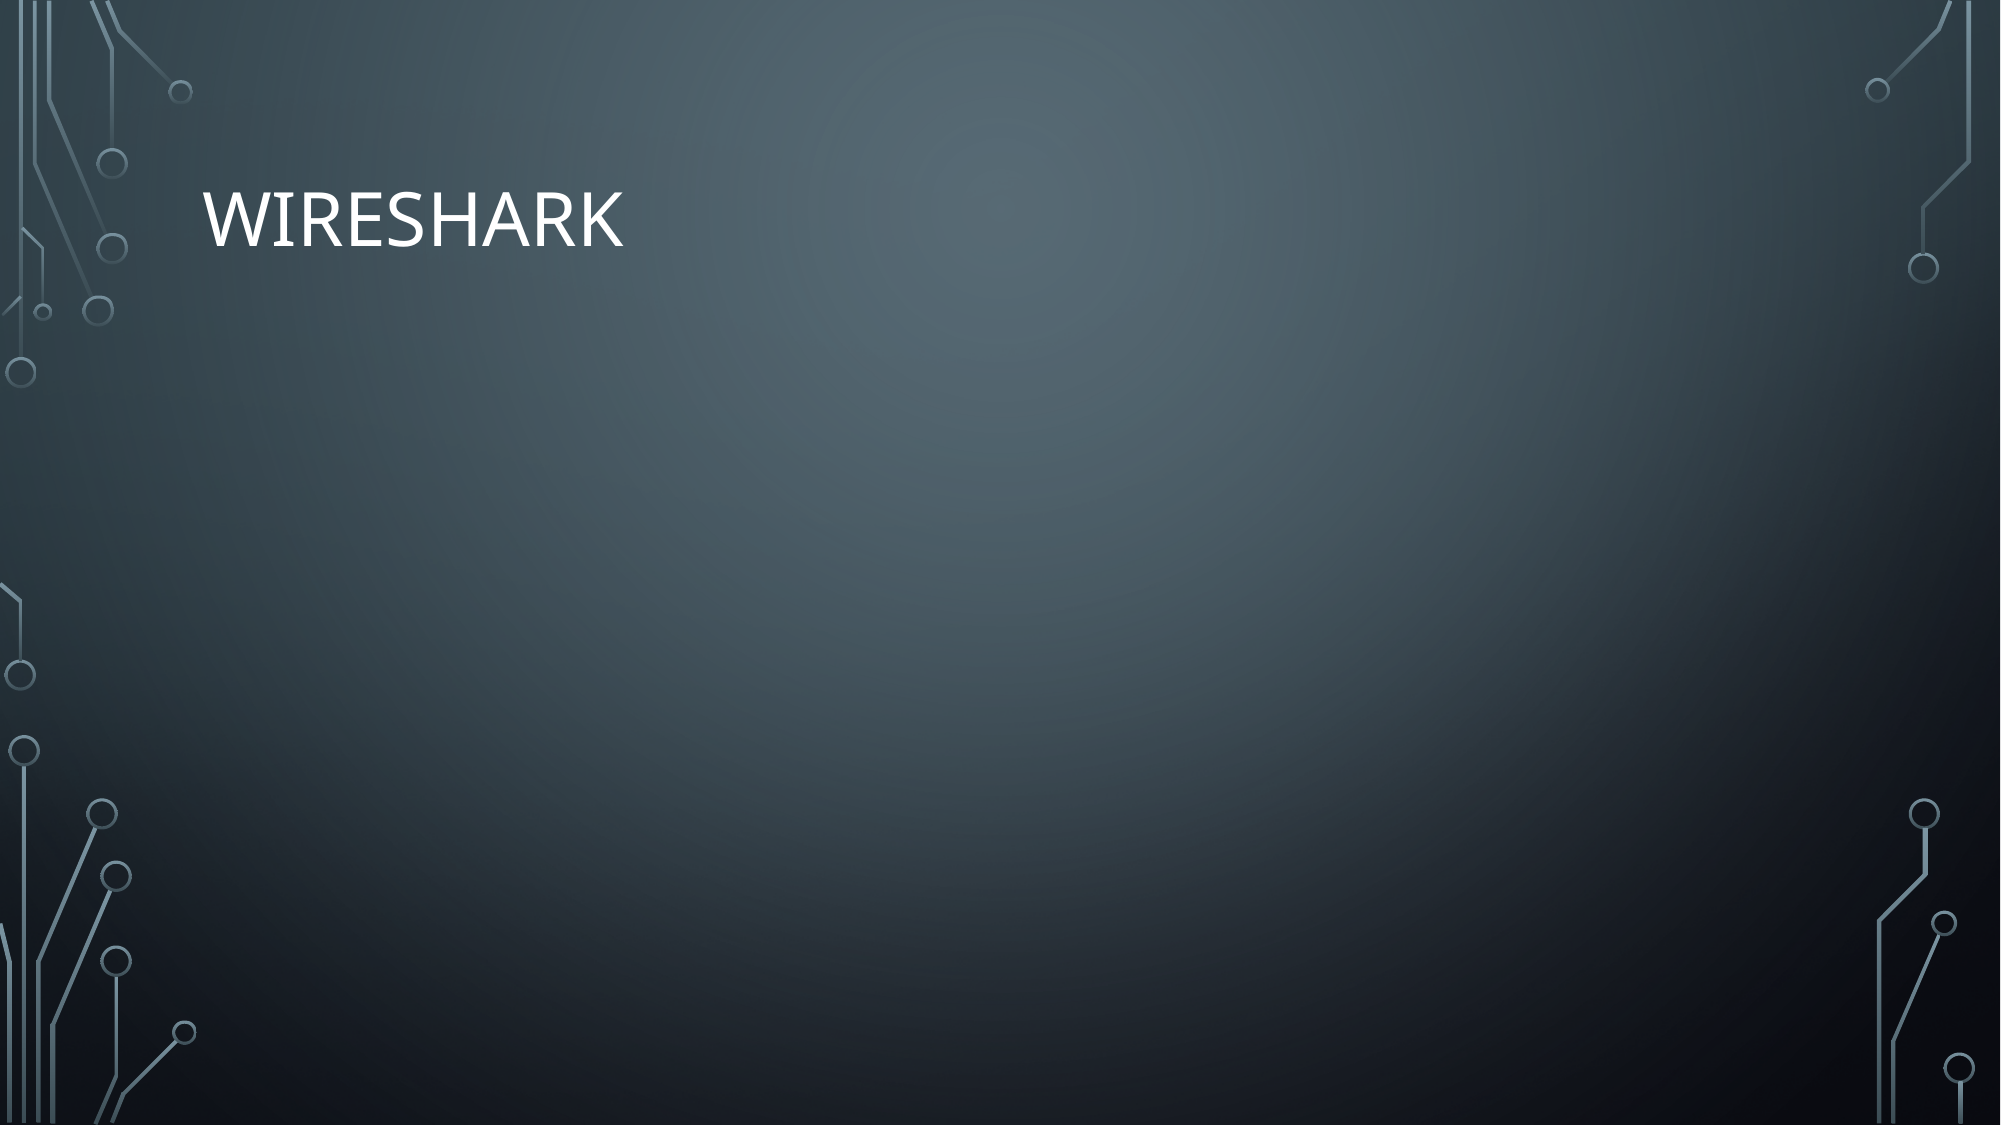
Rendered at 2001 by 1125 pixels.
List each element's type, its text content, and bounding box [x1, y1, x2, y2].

title wireshark [187, 101, 1813, 344]
